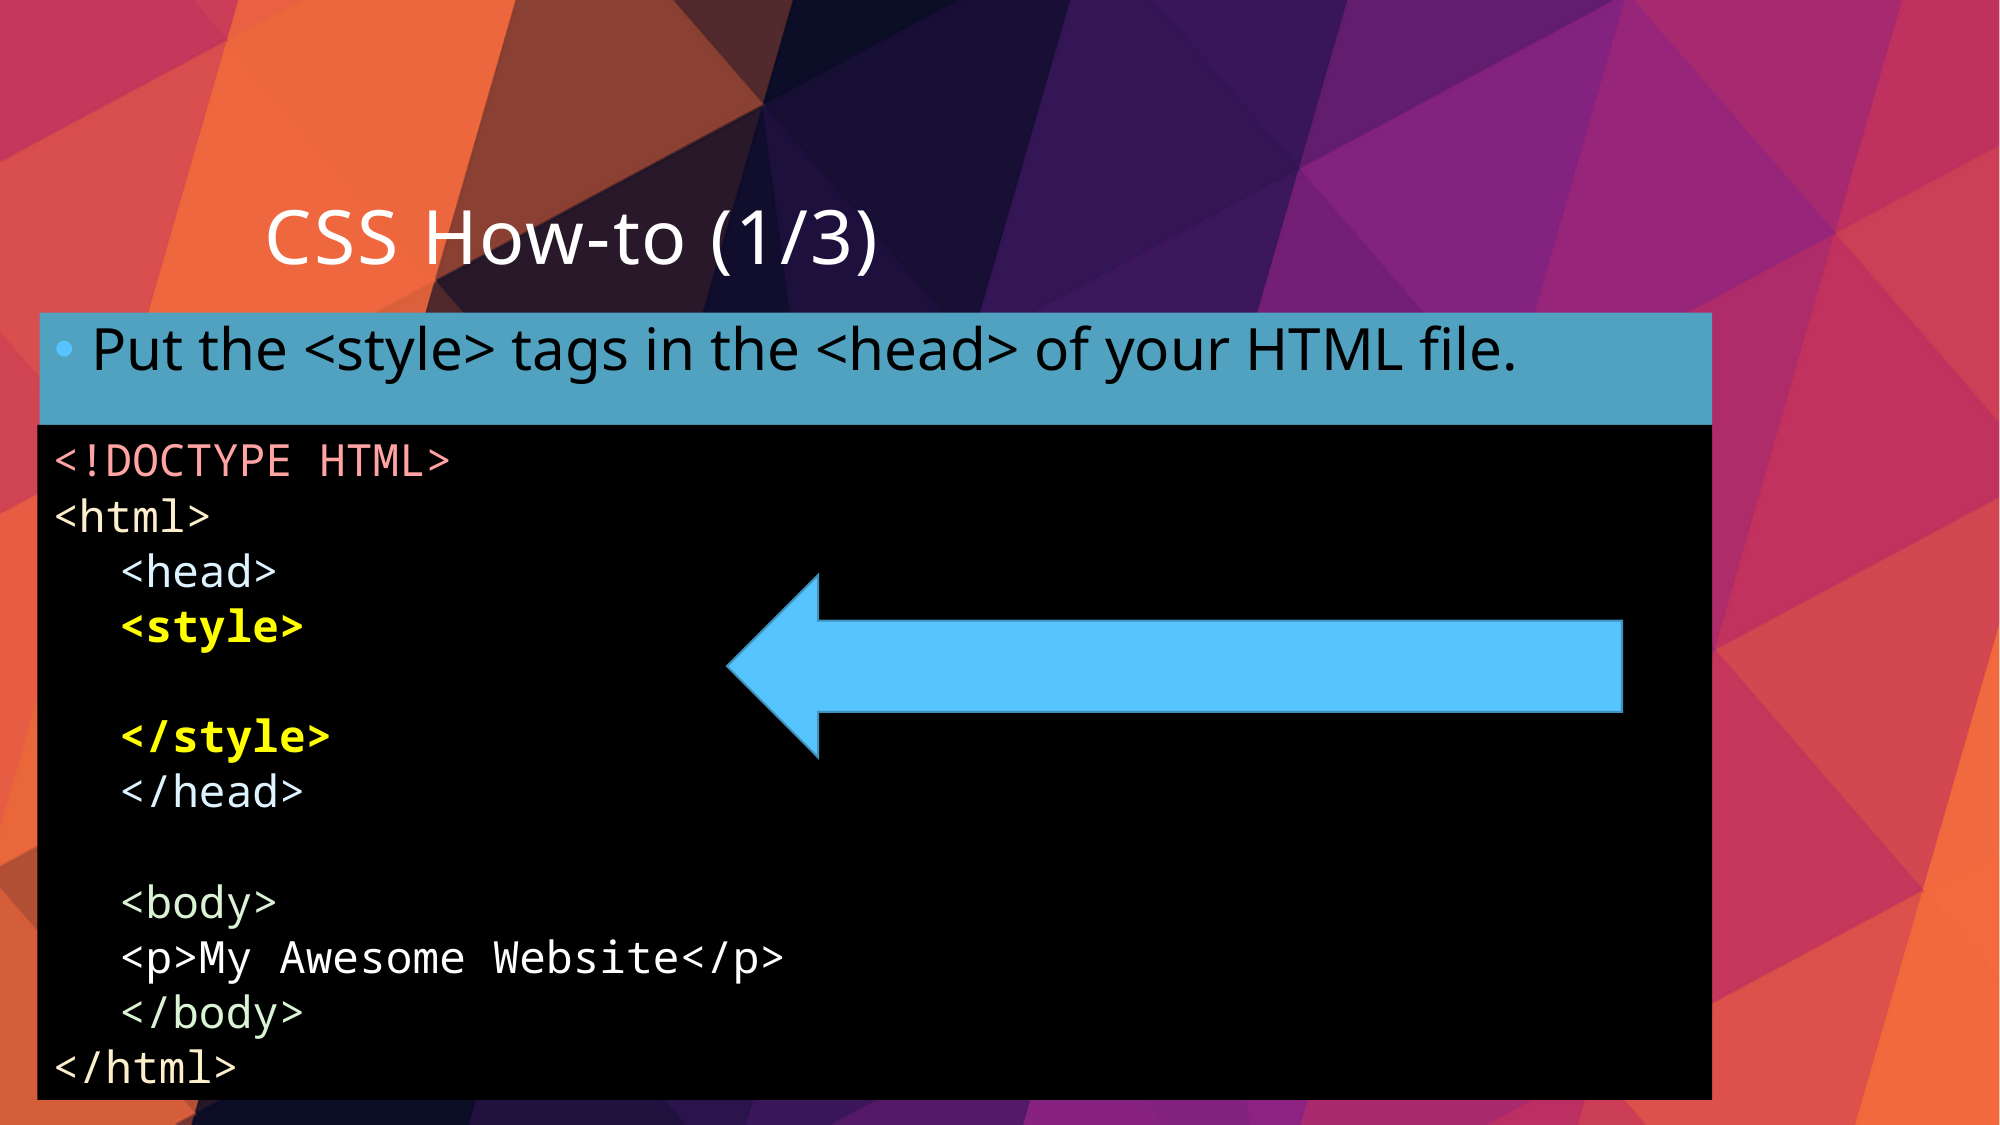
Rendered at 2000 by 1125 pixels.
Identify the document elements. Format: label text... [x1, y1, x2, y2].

title CSS How-to (1/3) [249, 62, 1750, 288]
picture [0, 0, 2000, 1125]
text_box [726, 575, 1623, 758]
text_box Put the <style> tags in the <head> of your HTML file. [39, 312, 1713, 424]
text_box <!DOCTYPE HTML> <html> <head> <style> </style> </head> <body> <p>My Awesome Website</p> </body> </html> [37, 424, 1713, 1100]
